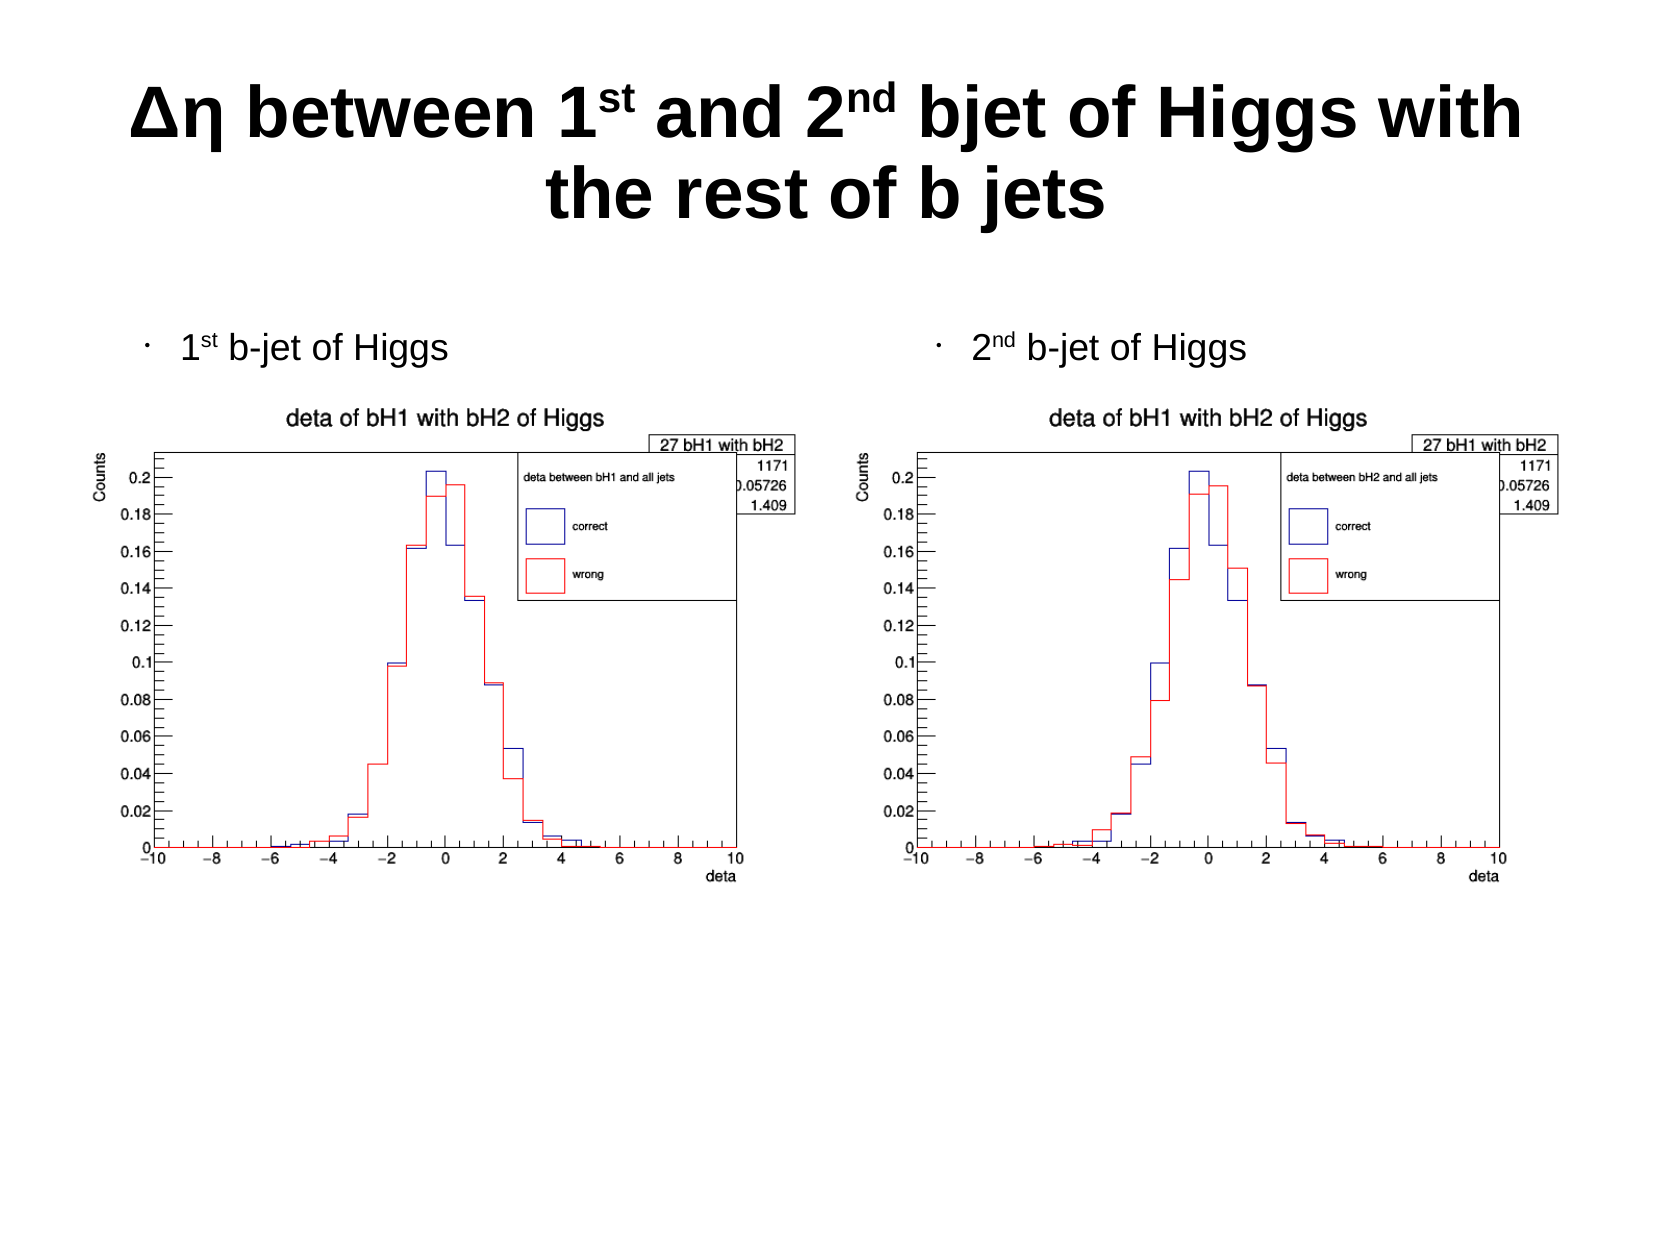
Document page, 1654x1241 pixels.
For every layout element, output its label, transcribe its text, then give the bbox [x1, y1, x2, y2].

picture [82, 403, 809, 897]
text_box 1st b-jet of Higgs [129, 318, 745, 378]
title Δη between 1st and 2nd bjet of Higgs with the rest of b jets [82, 49, 1571, 257]
picture [845, 403, 1572, 897]
text_box 2nd b-jet of Higgs [921, 318, 1512, 378]
